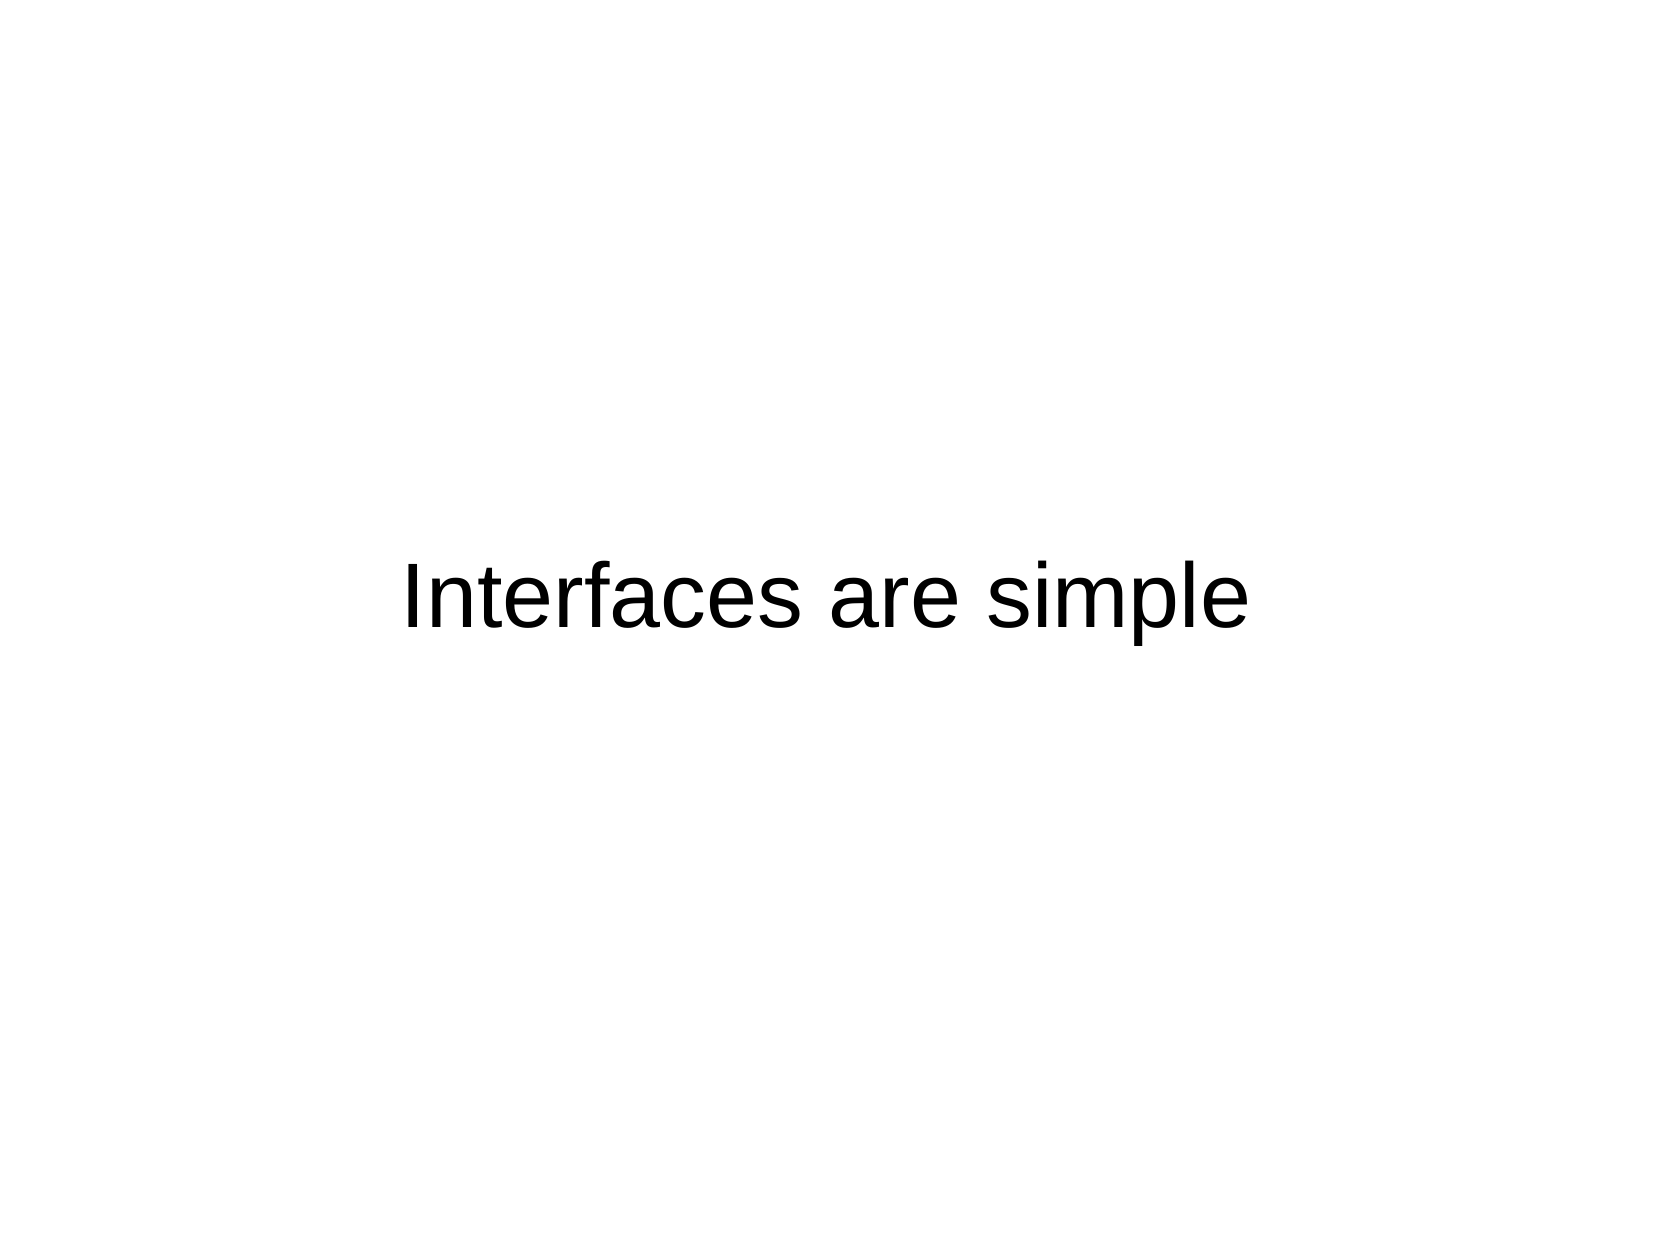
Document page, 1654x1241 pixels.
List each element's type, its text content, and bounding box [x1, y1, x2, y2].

title Interfaces are simple [82, 442, 1571, 750]
